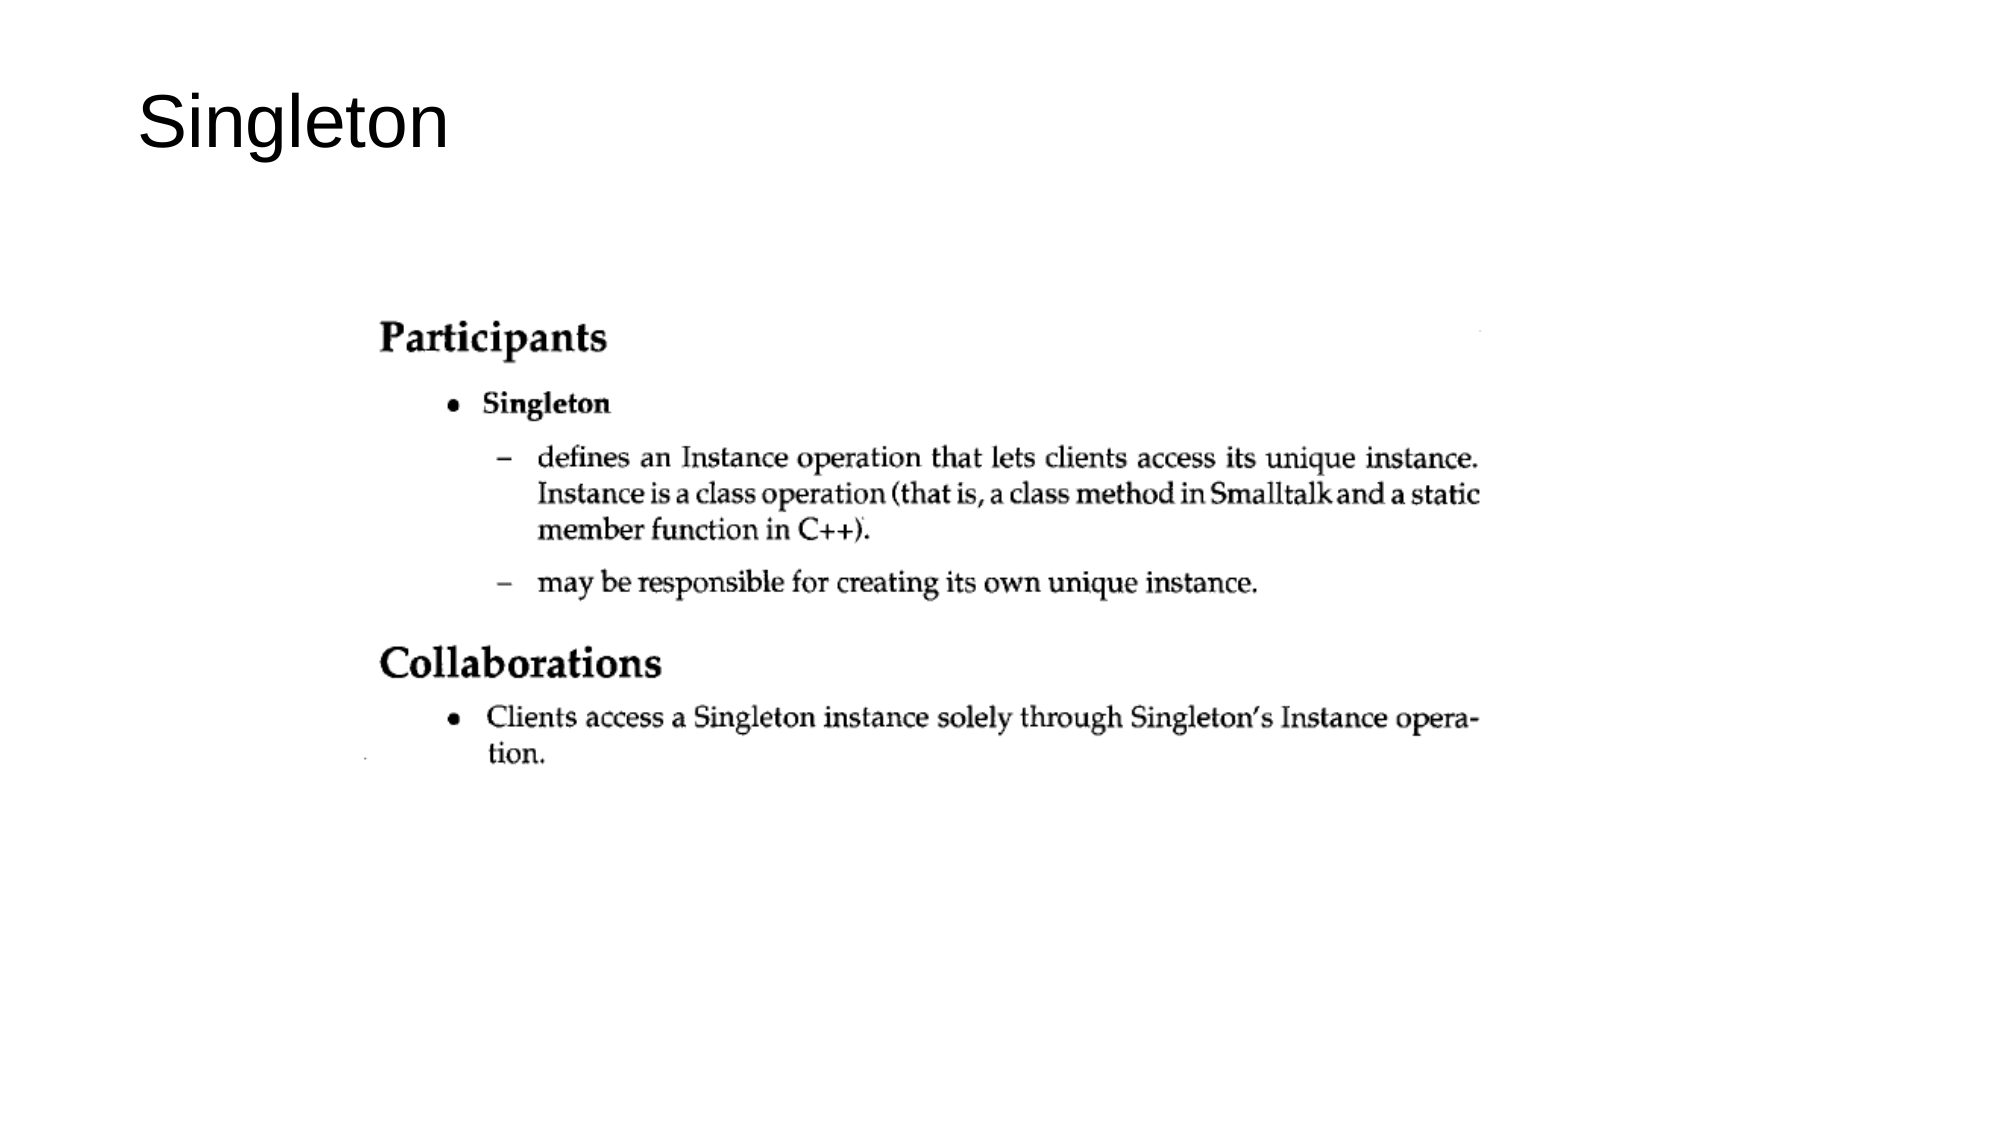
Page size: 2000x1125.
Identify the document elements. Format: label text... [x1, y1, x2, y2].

picture [360, 307, 1516, 781]
title Singleton [137, 59, 466, 181]
